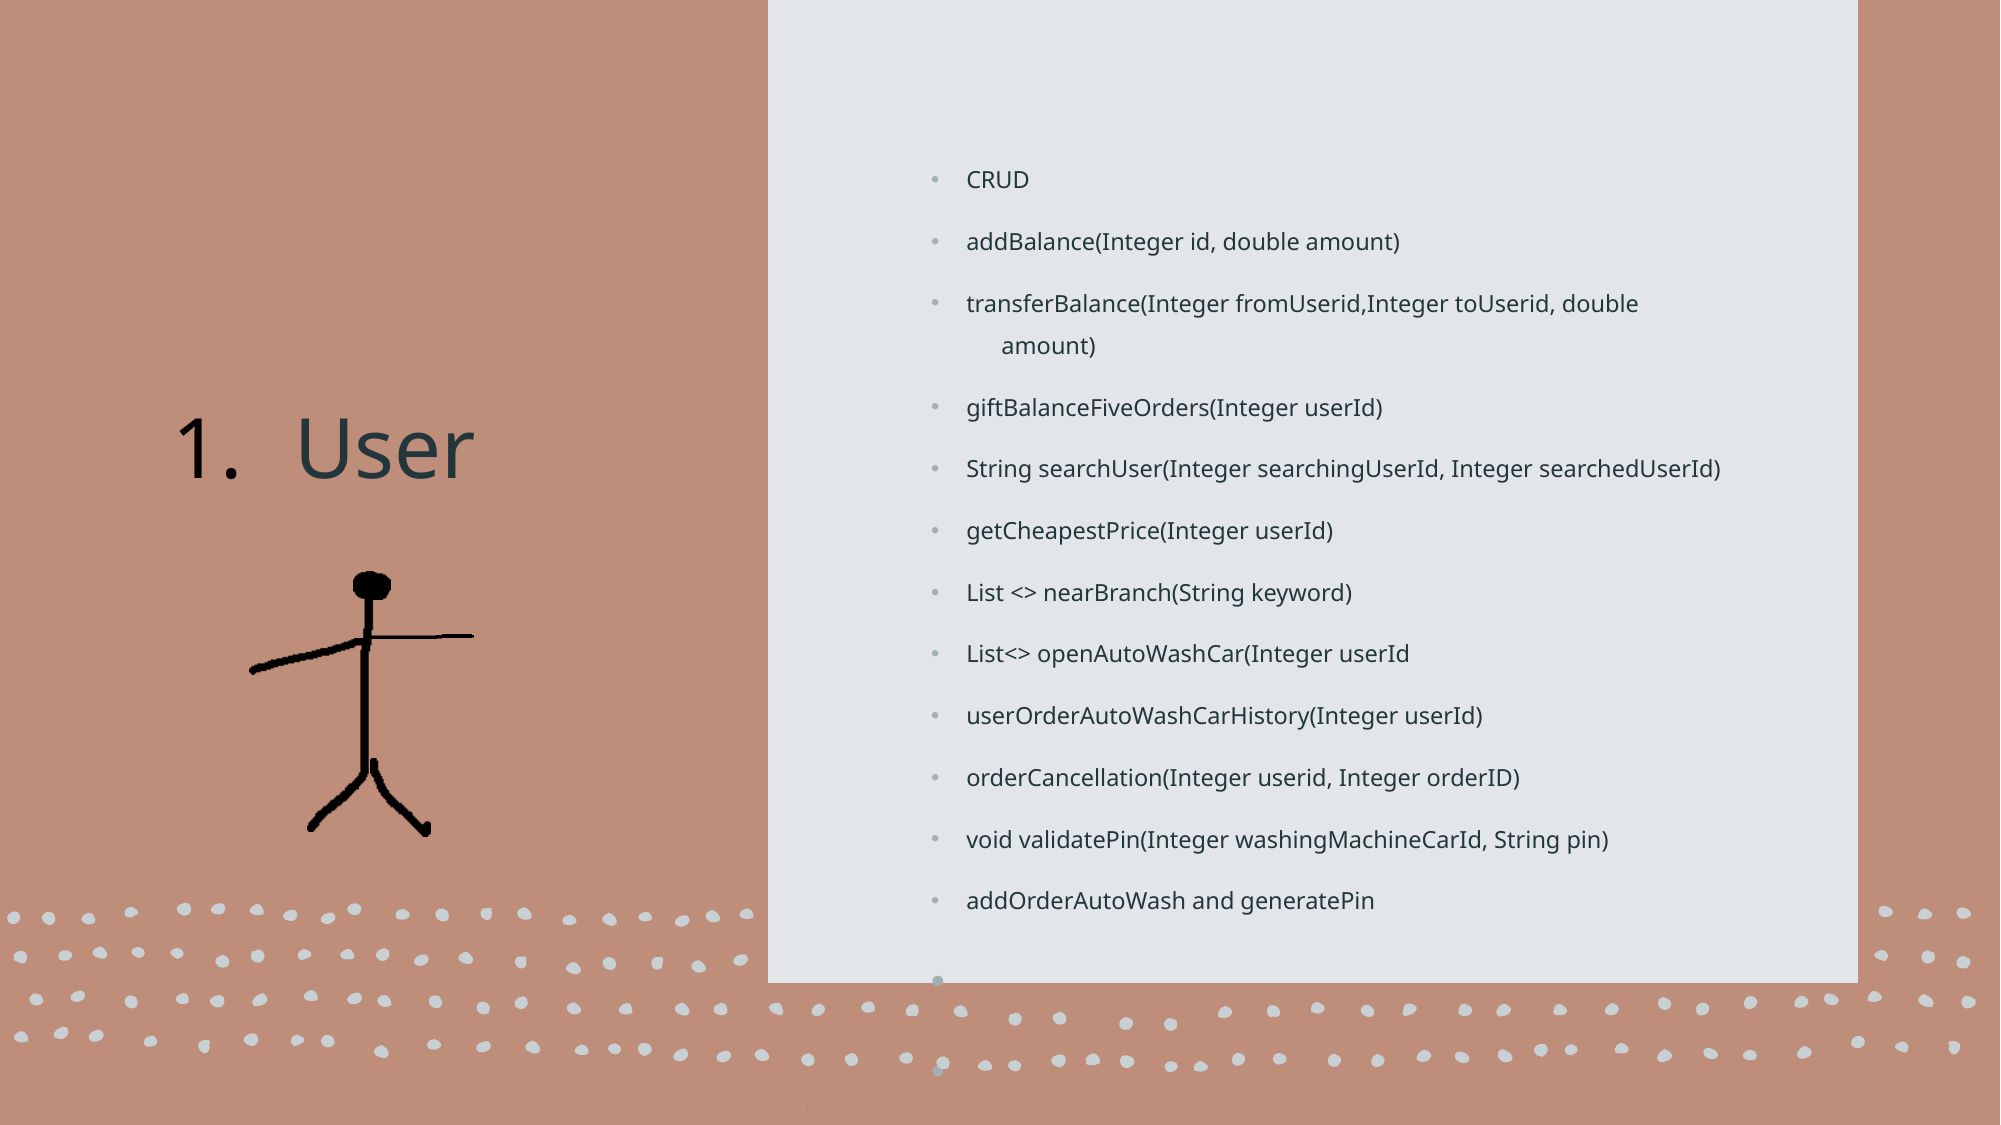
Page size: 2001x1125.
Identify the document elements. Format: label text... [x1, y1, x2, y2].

picture [249, 571, 474, 837]
list CRUD addBalance(Integer id, double amount) transferBalance(Integer fromUserid,Integer toUserid, double amount) giftBalanceFiveOrders(Integer userId) String searchUser(Integer searchingUserId, Integer searchedUserId) getCheapestPrice(Integer userId) List <> nearBranch(String keyword) List<> openAutoWashCar(Integer userId userOrderAutoWashCarHistory(Integer userId) orderCancellation(Integer userid, Integer orderID) void validatePin(Integer washingMachineCarId, String pin) addOrderAutoWash and generatePin [915, 143, 1741, 951]
text_box [0, 0, 2000, 1125]
title User [0, 165, 768, 725]
